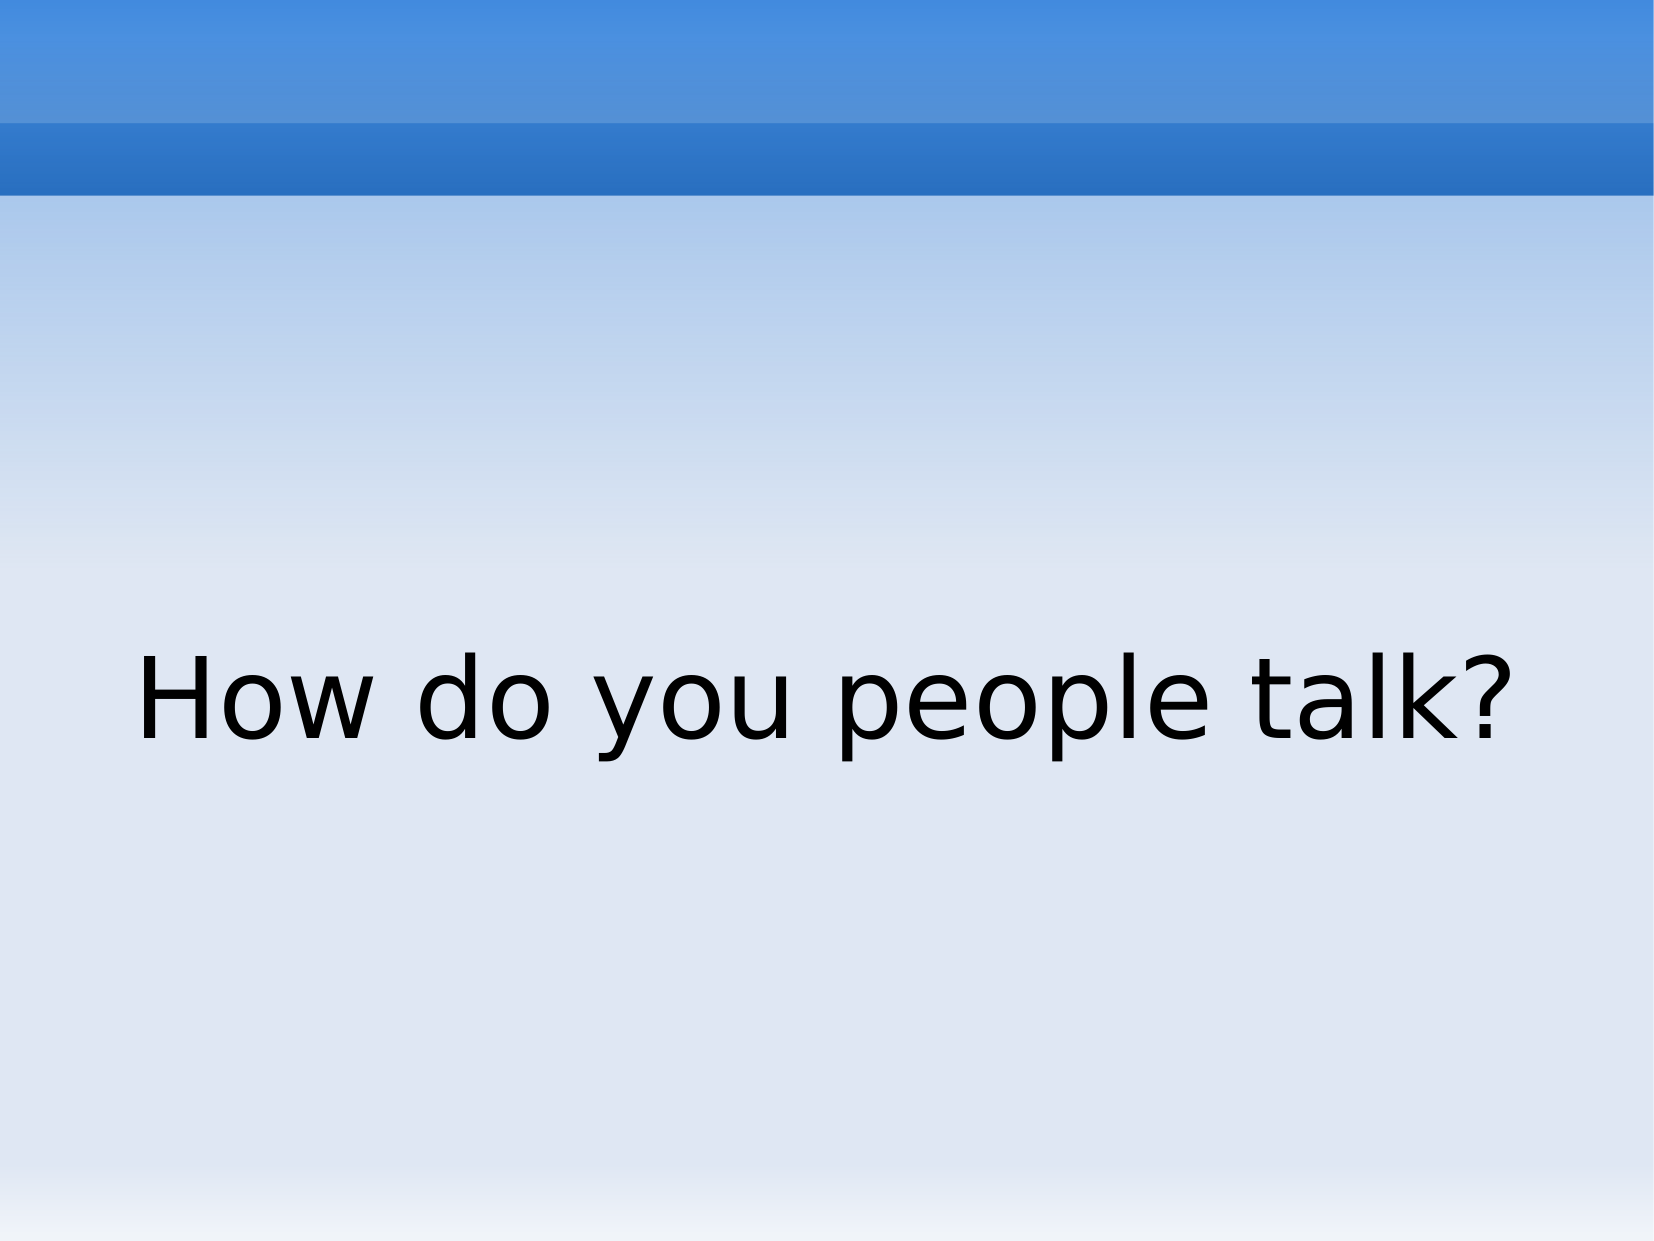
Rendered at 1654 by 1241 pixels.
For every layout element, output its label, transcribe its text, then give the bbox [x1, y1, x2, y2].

subtitle How do you people talk? [82, 290, 1571, 1109]
picture [0, 0, 1654, 1241]
